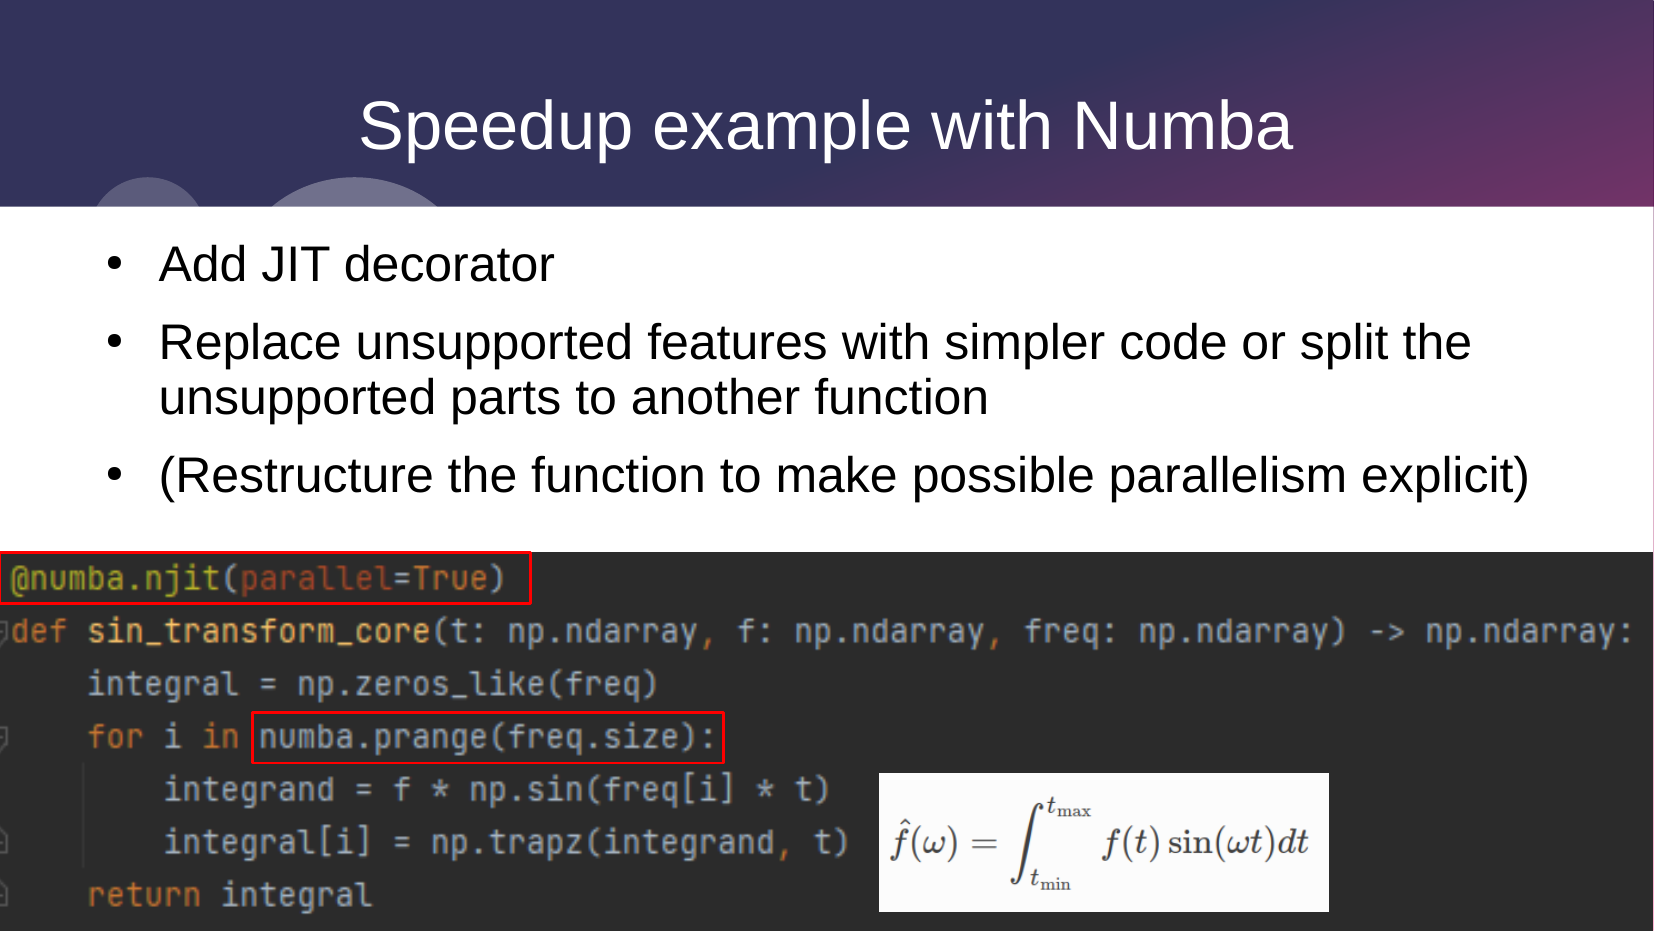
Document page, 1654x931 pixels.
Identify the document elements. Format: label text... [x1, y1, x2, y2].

title Speedup example with Numba [88, 44, 1565, 207]
list Add JIT decorator Replace unsupported features with simpler code or split the unsupported parts to another function (Restructure the function to make possible parallelism explicit) [87, 236, 1565, 827]
picture [1, 554, 87, 602]
picture [0, 552, 1653, 931]
